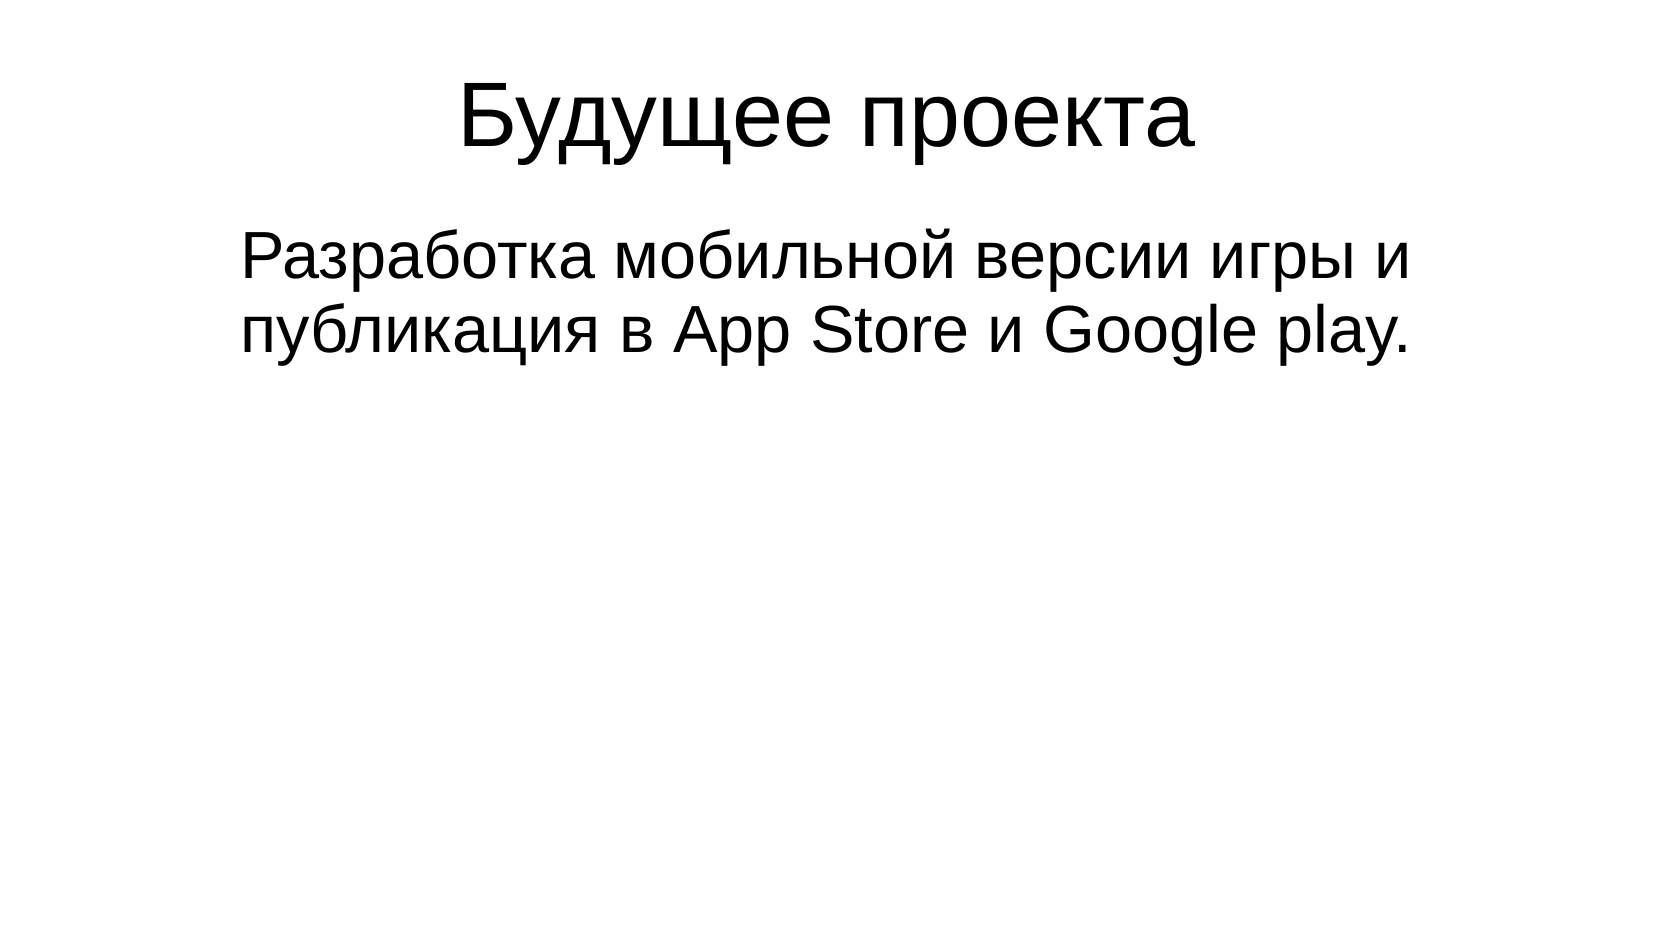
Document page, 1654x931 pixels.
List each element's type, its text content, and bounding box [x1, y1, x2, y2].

list Разработка мобильной версии игры и публикация в App Store и Google play. [82, 217, 1571, 758]
title Будущее проекта [82, 37, 1571, 193]
